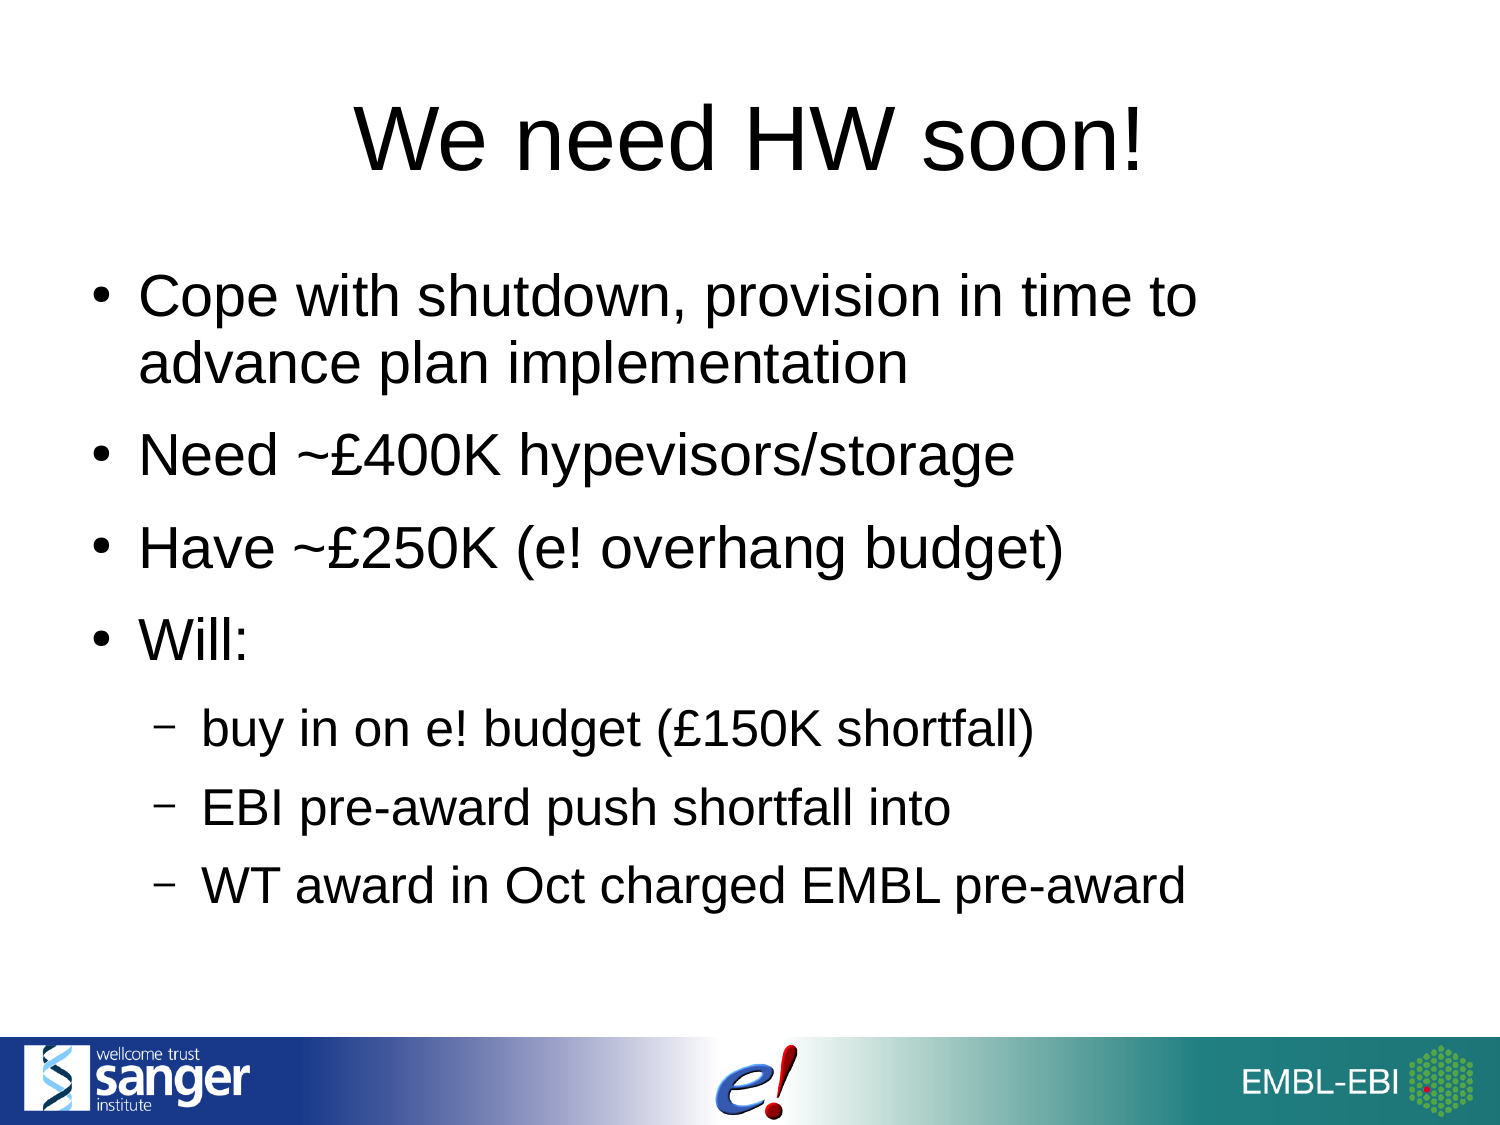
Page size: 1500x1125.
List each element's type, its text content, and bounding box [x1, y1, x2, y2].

list Cope with shutdown, provision in time to advance plan implementation Need ~£400K hypevisors/storage Have ~£250K (e! overhang budget) Will: buy in on e! budget (£150K shortfall) EBI pre-award push shortfall into WT award in Oct charged EMBL pre-award [75, 263, 1395, 916]
title We need HW soon! [75, 44, 1425, 233]
picture [0, 1037, 1500, 1125]
